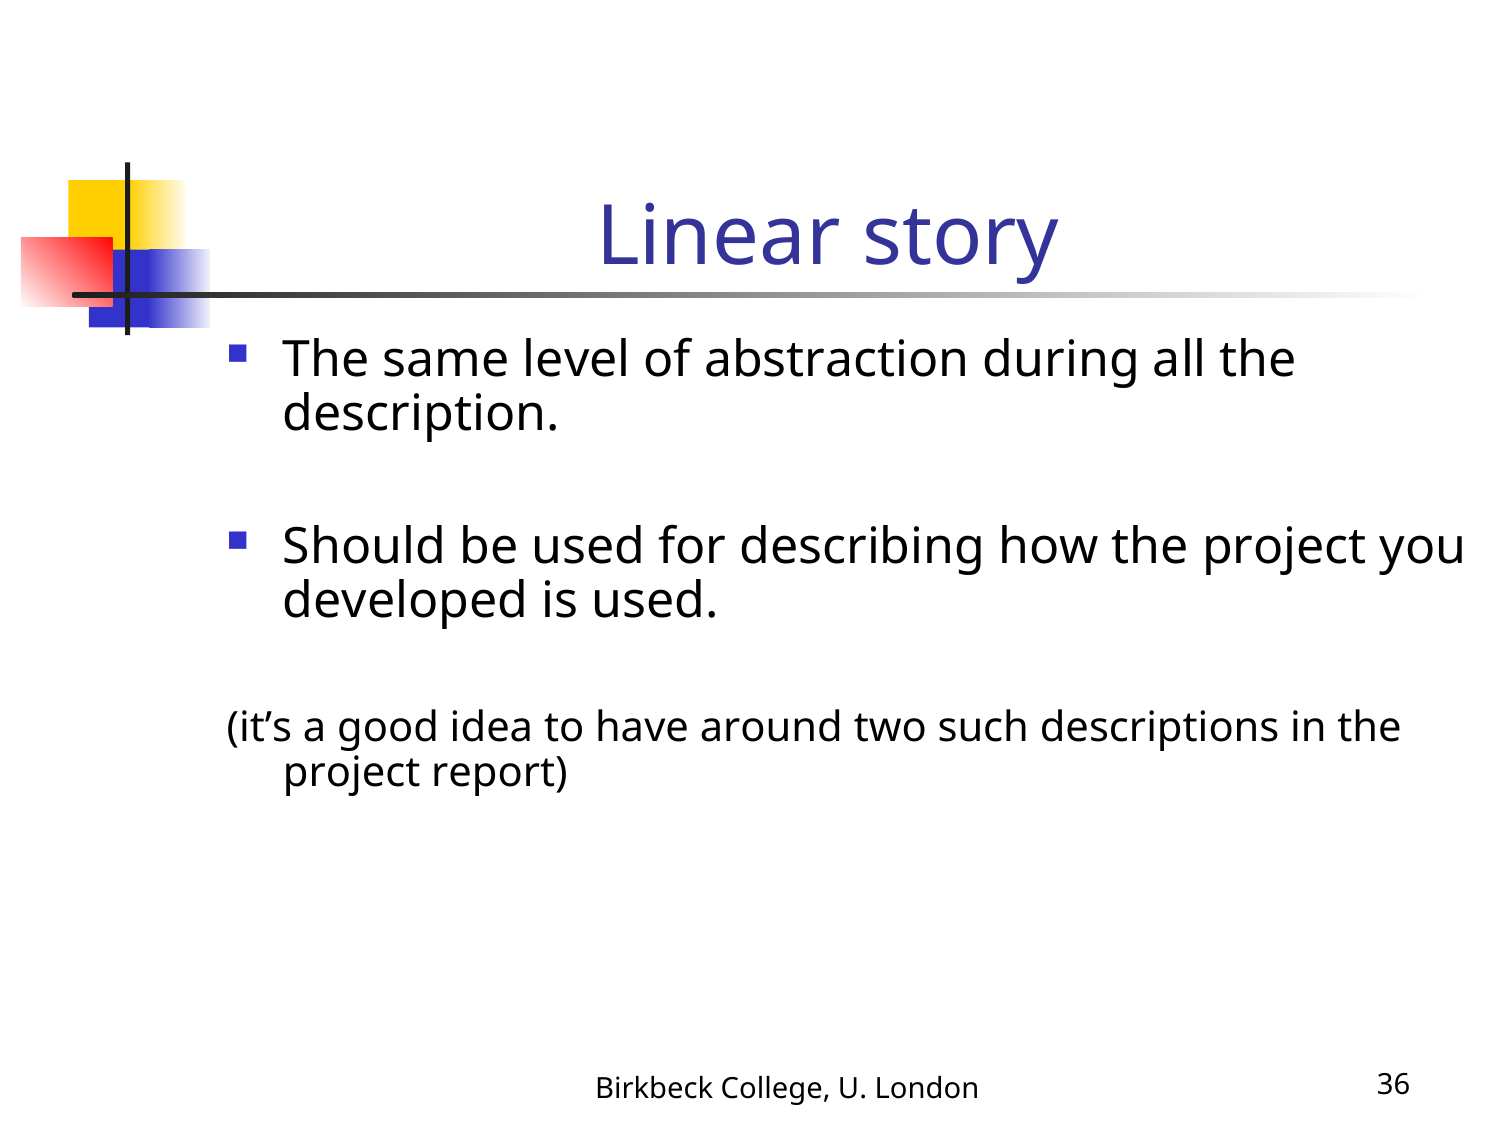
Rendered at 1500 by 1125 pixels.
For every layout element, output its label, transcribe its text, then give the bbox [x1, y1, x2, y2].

text_box <number> [1112, 1037, 1426, 1113]
list The same level of abstraction during all the description. Should be used for describing how the project you developed is used. (it’s a good idea to have around two such descriptions in the project report) [211, 325, 1487, 1001]
text_box Birkbeck College, U. London [549, 1037, 1026, 1113]
title Linear story [188, 101, 1468, 289]
